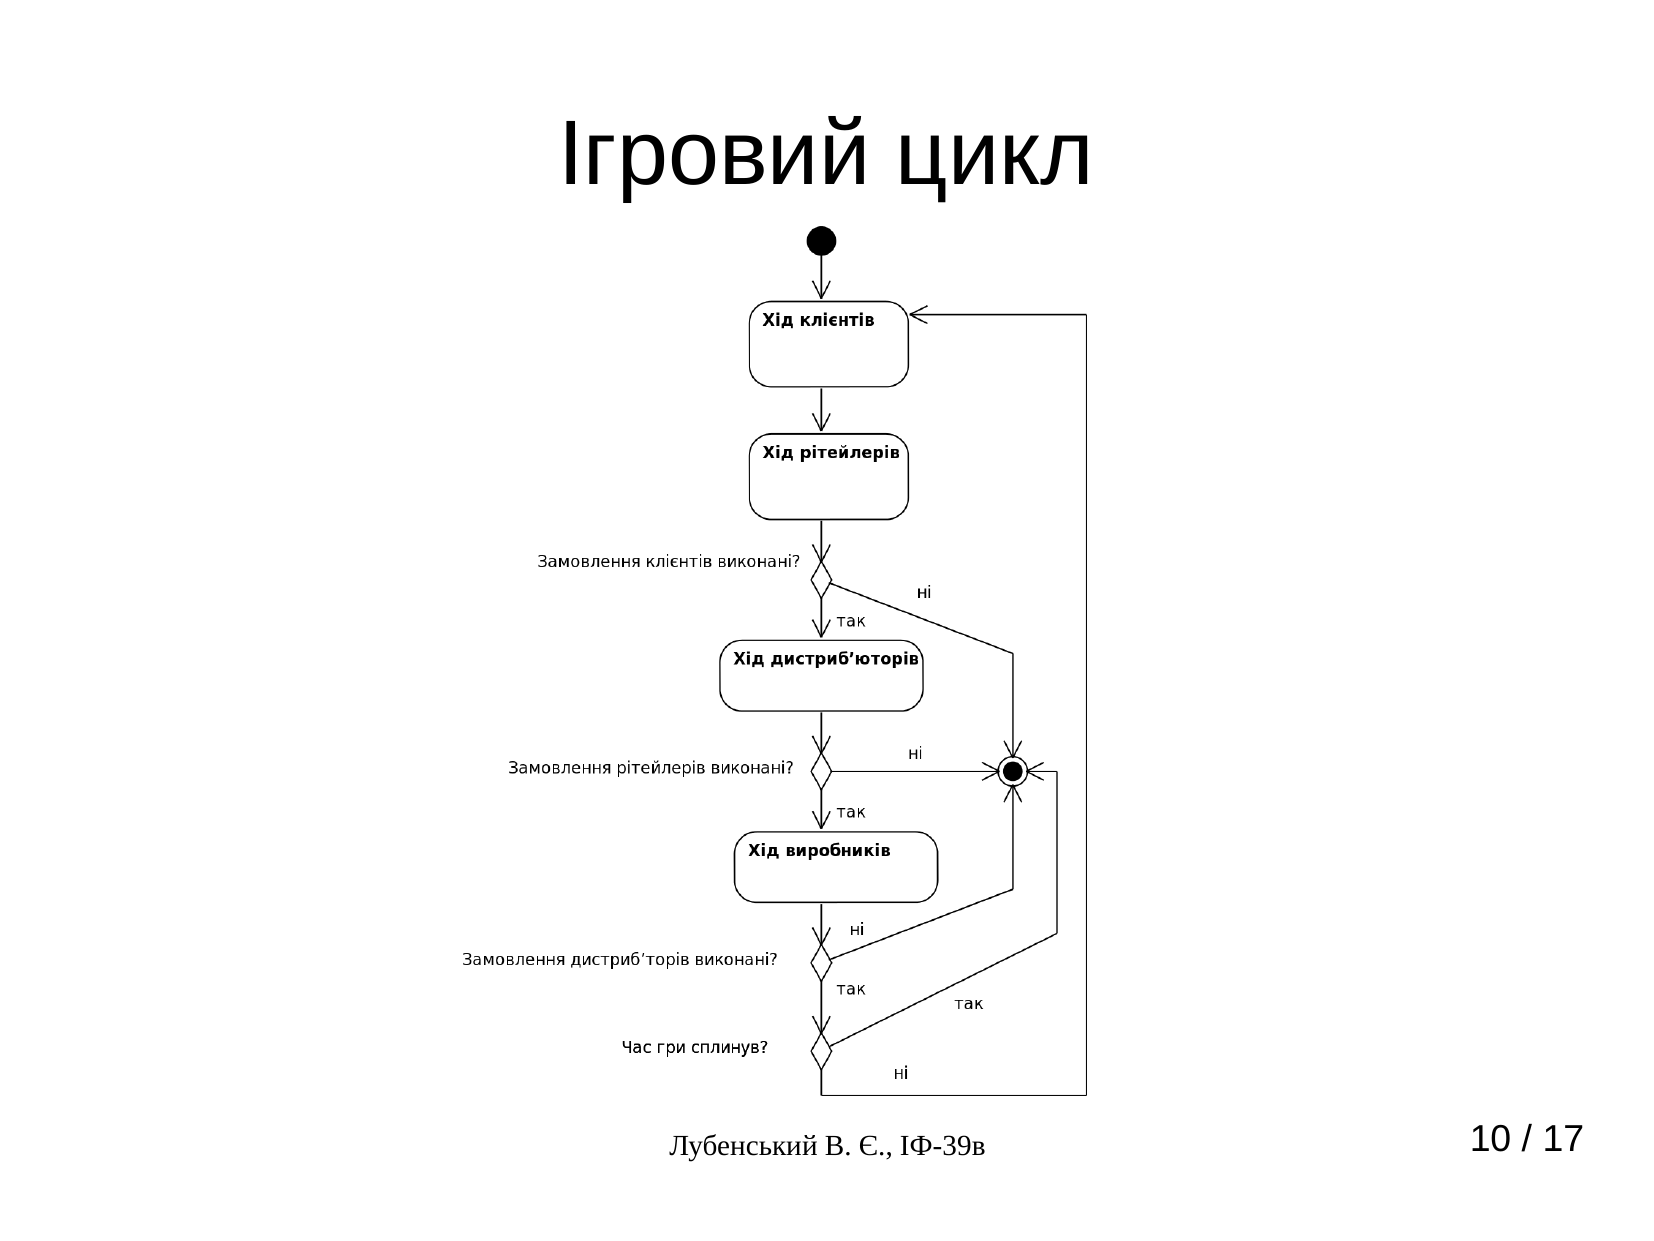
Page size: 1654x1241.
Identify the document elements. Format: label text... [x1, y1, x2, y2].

title Ігровий цикл [82, 49, 1571, 257]
text_box 17 [1496, 1110, 1654, 1181]
picture [450, 223, 1092, 1101]
text_box <number> / [1455, 1110, 1496, 1181]
